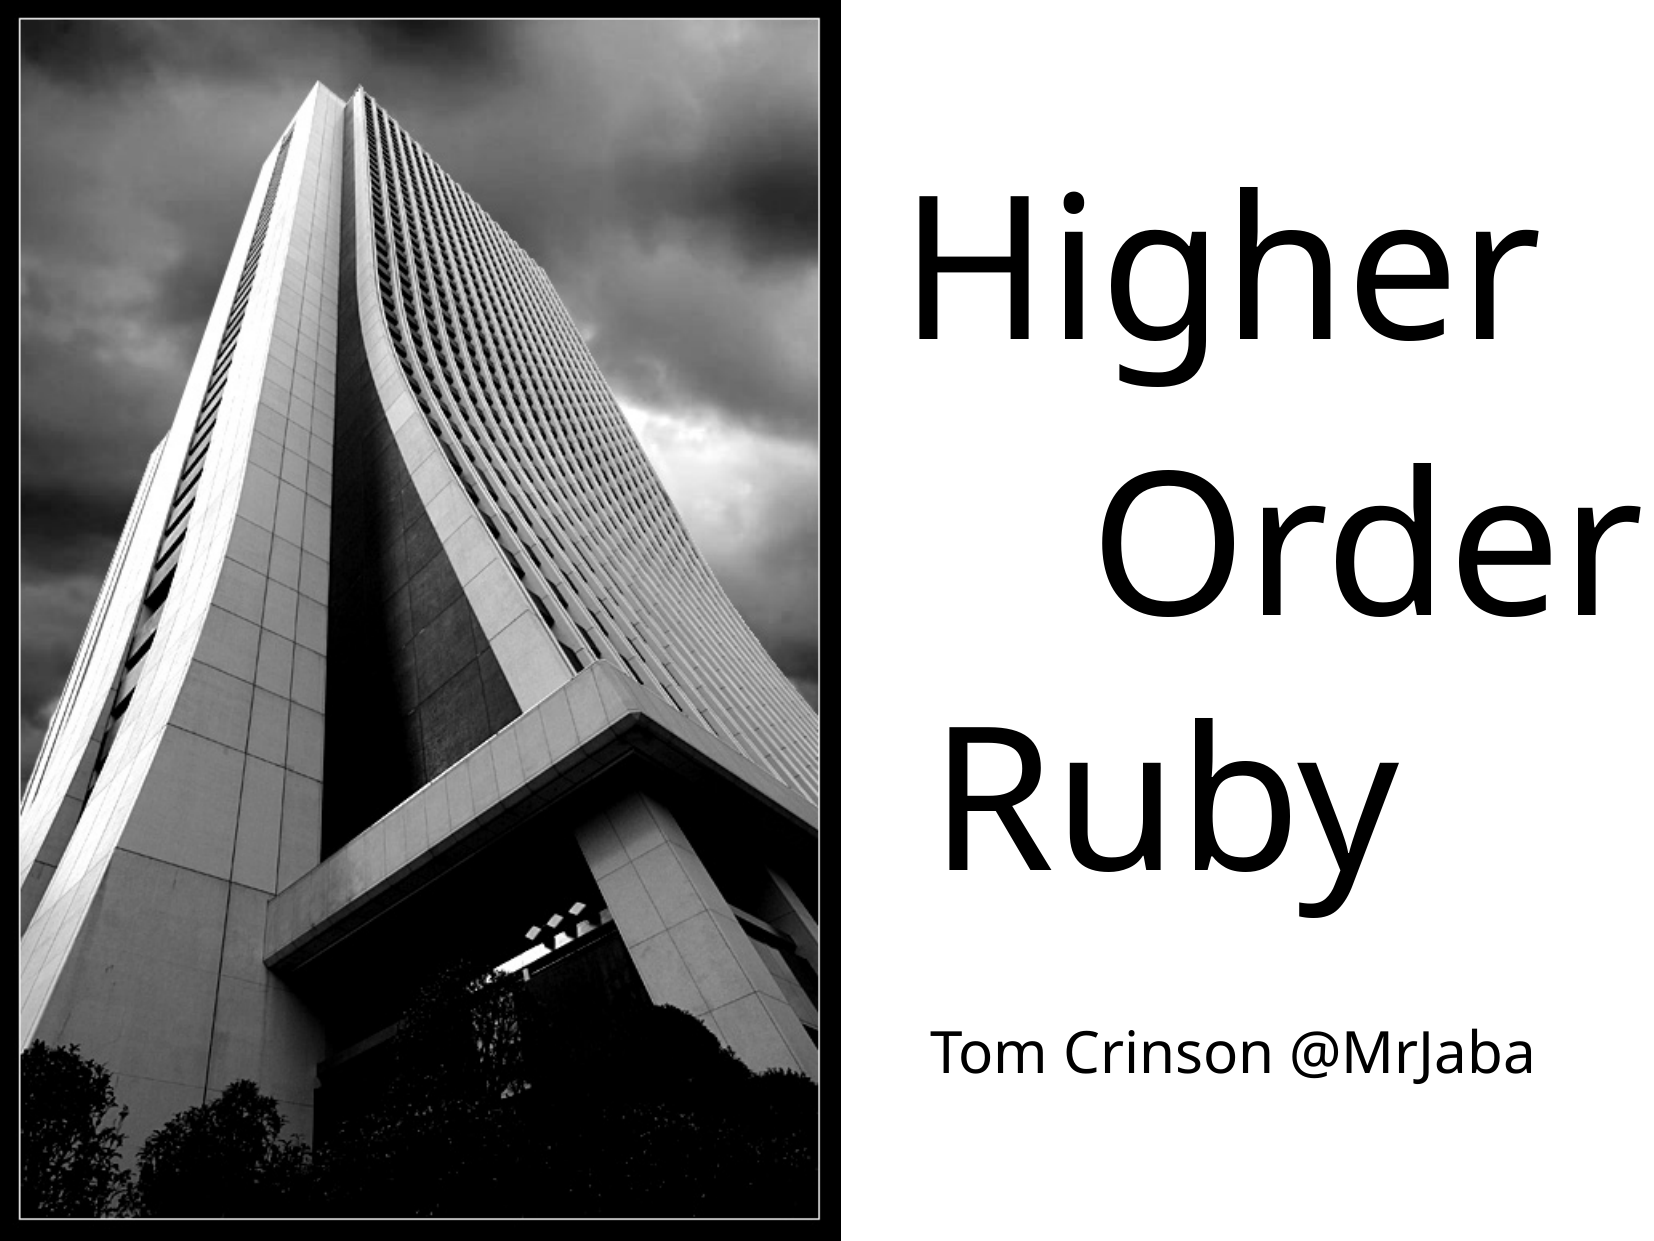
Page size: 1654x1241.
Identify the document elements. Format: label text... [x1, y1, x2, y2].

picture [0, 0, 841, 1241]
text_box Order [1075, 394, 1654, 650]
text_box Higher [885, 118, 1564, 374]
text_box Ruby [915, 649, 1431, 905]
text_box Tom Crinson @MrJaba [915, 1003, 1625, 1089]
